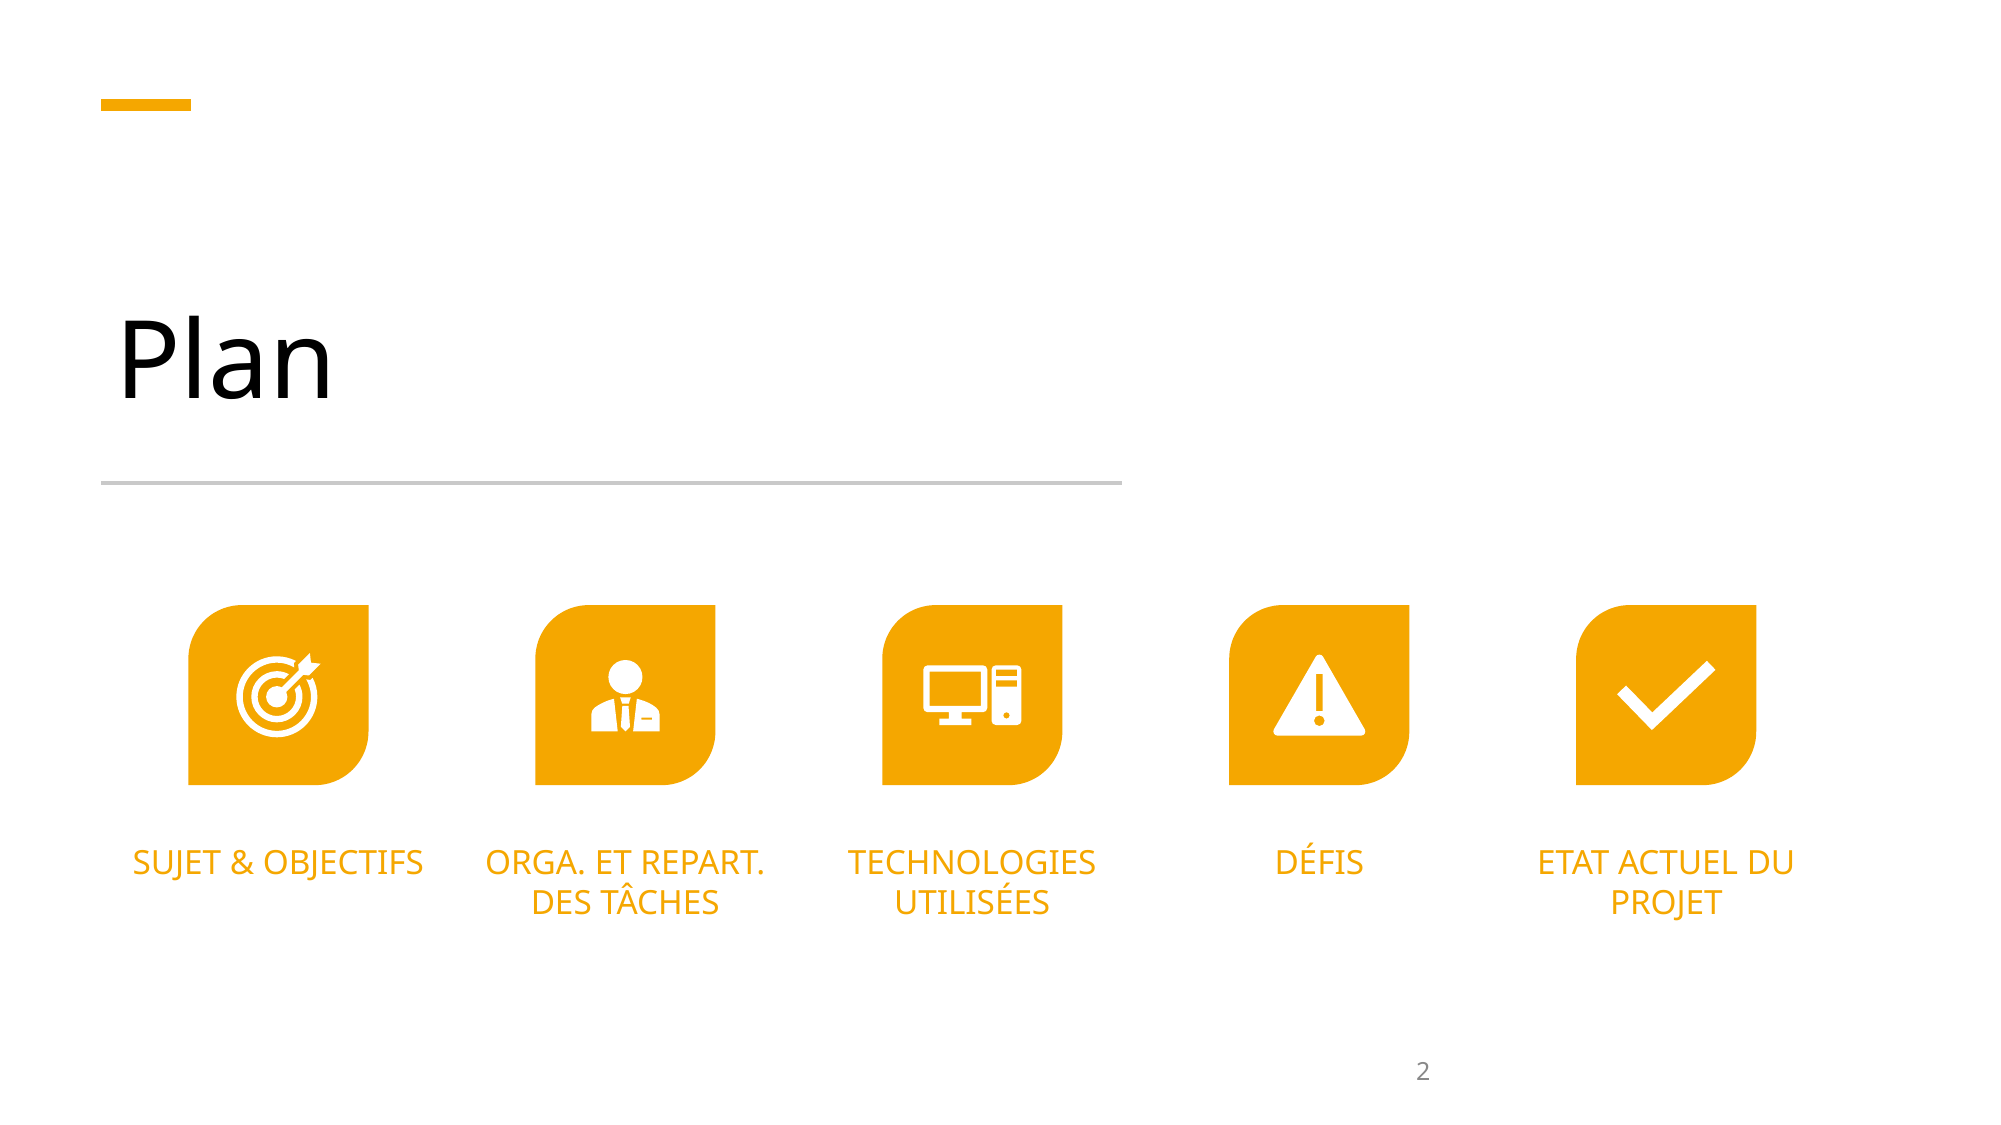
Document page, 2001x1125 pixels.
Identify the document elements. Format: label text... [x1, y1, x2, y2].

text_box Sujet & Objectifs [130, 841, 427, 960]
title Plan [100, 176, 1129, 429]
text_box Technologies Utilisées [824, 841, 1121, 960]
text_box Défis [1171, 841, 1467, 960]
text_box [0, 0, 2000, 1125]
text_box Etat actuel du projet [1518, 841, 1814, 960]
text_box Orga. Et Repart. Des tâches [477, 841, 774, 960]
